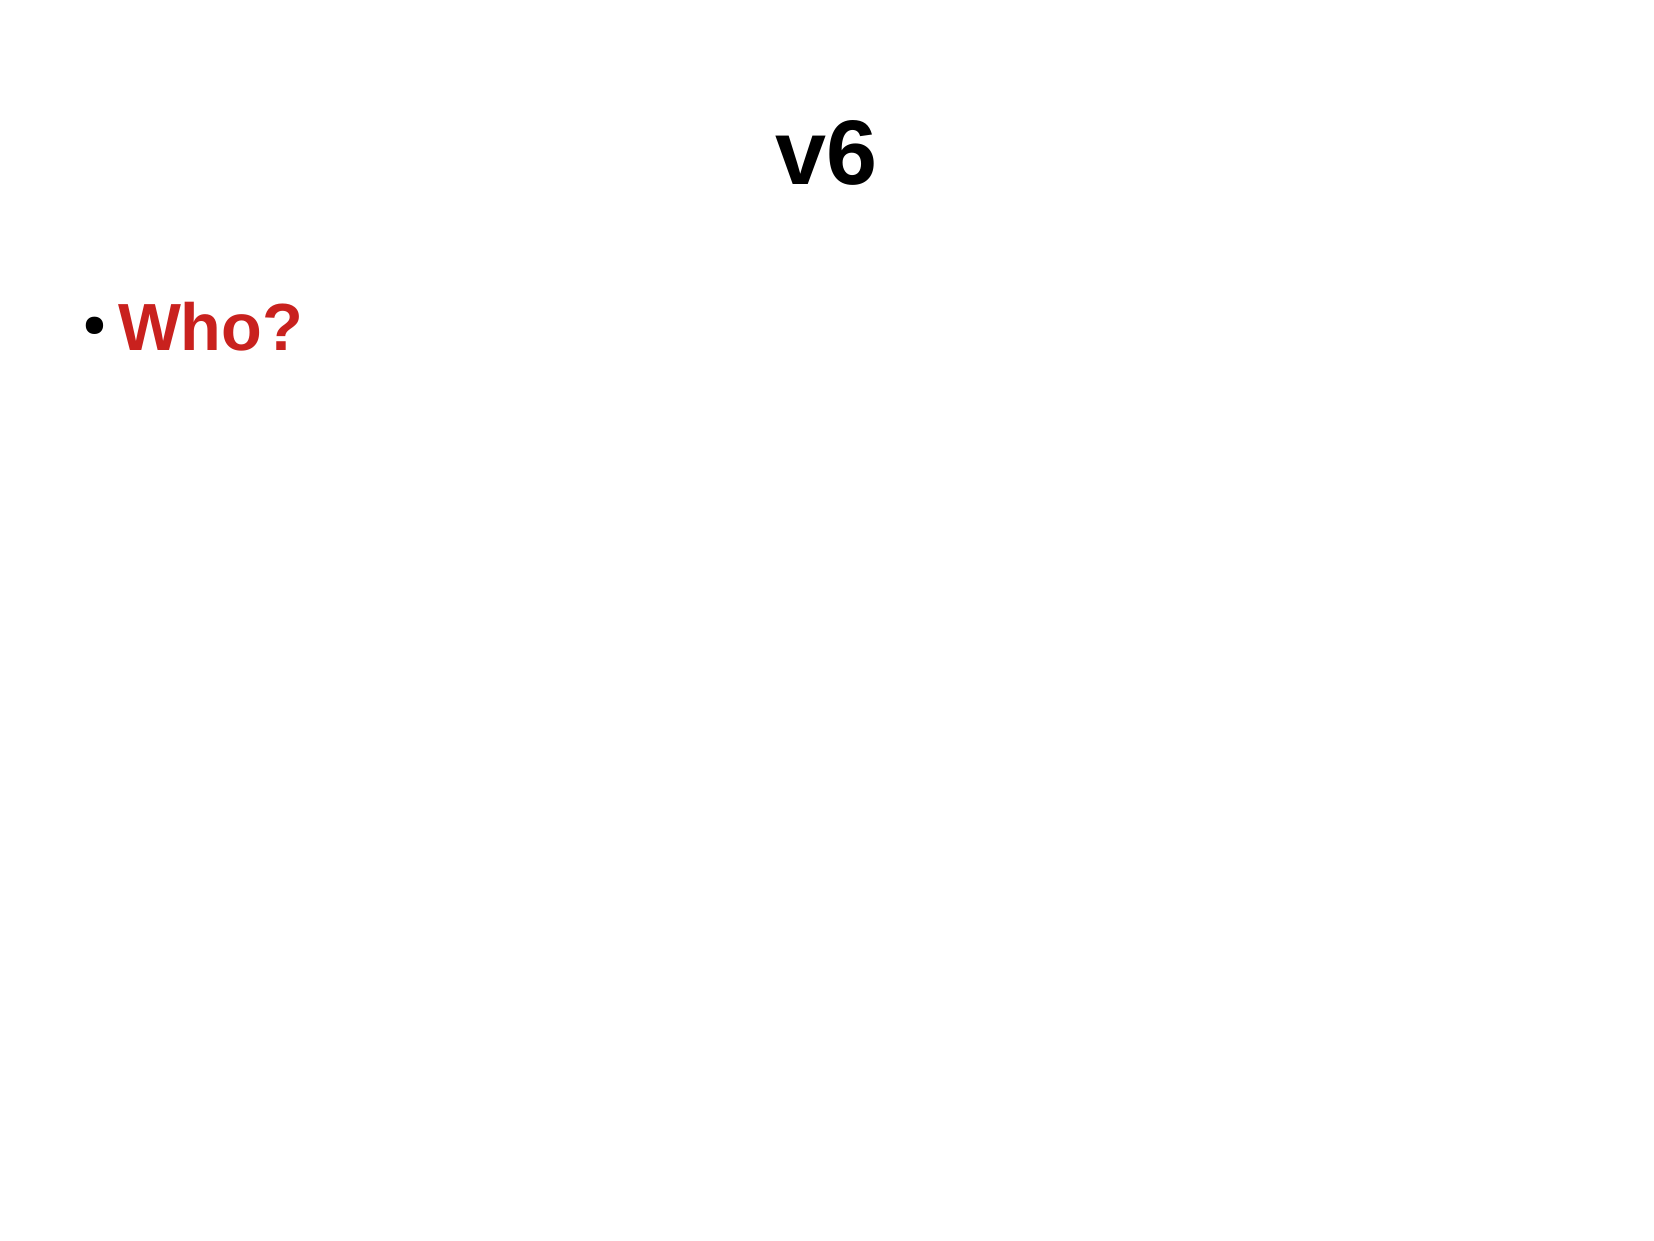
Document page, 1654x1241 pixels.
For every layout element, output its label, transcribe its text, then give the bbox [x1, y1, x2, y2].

title v6 [82, 49, 1571, 257]
list Who? [82, 290, 1571, 1010]
